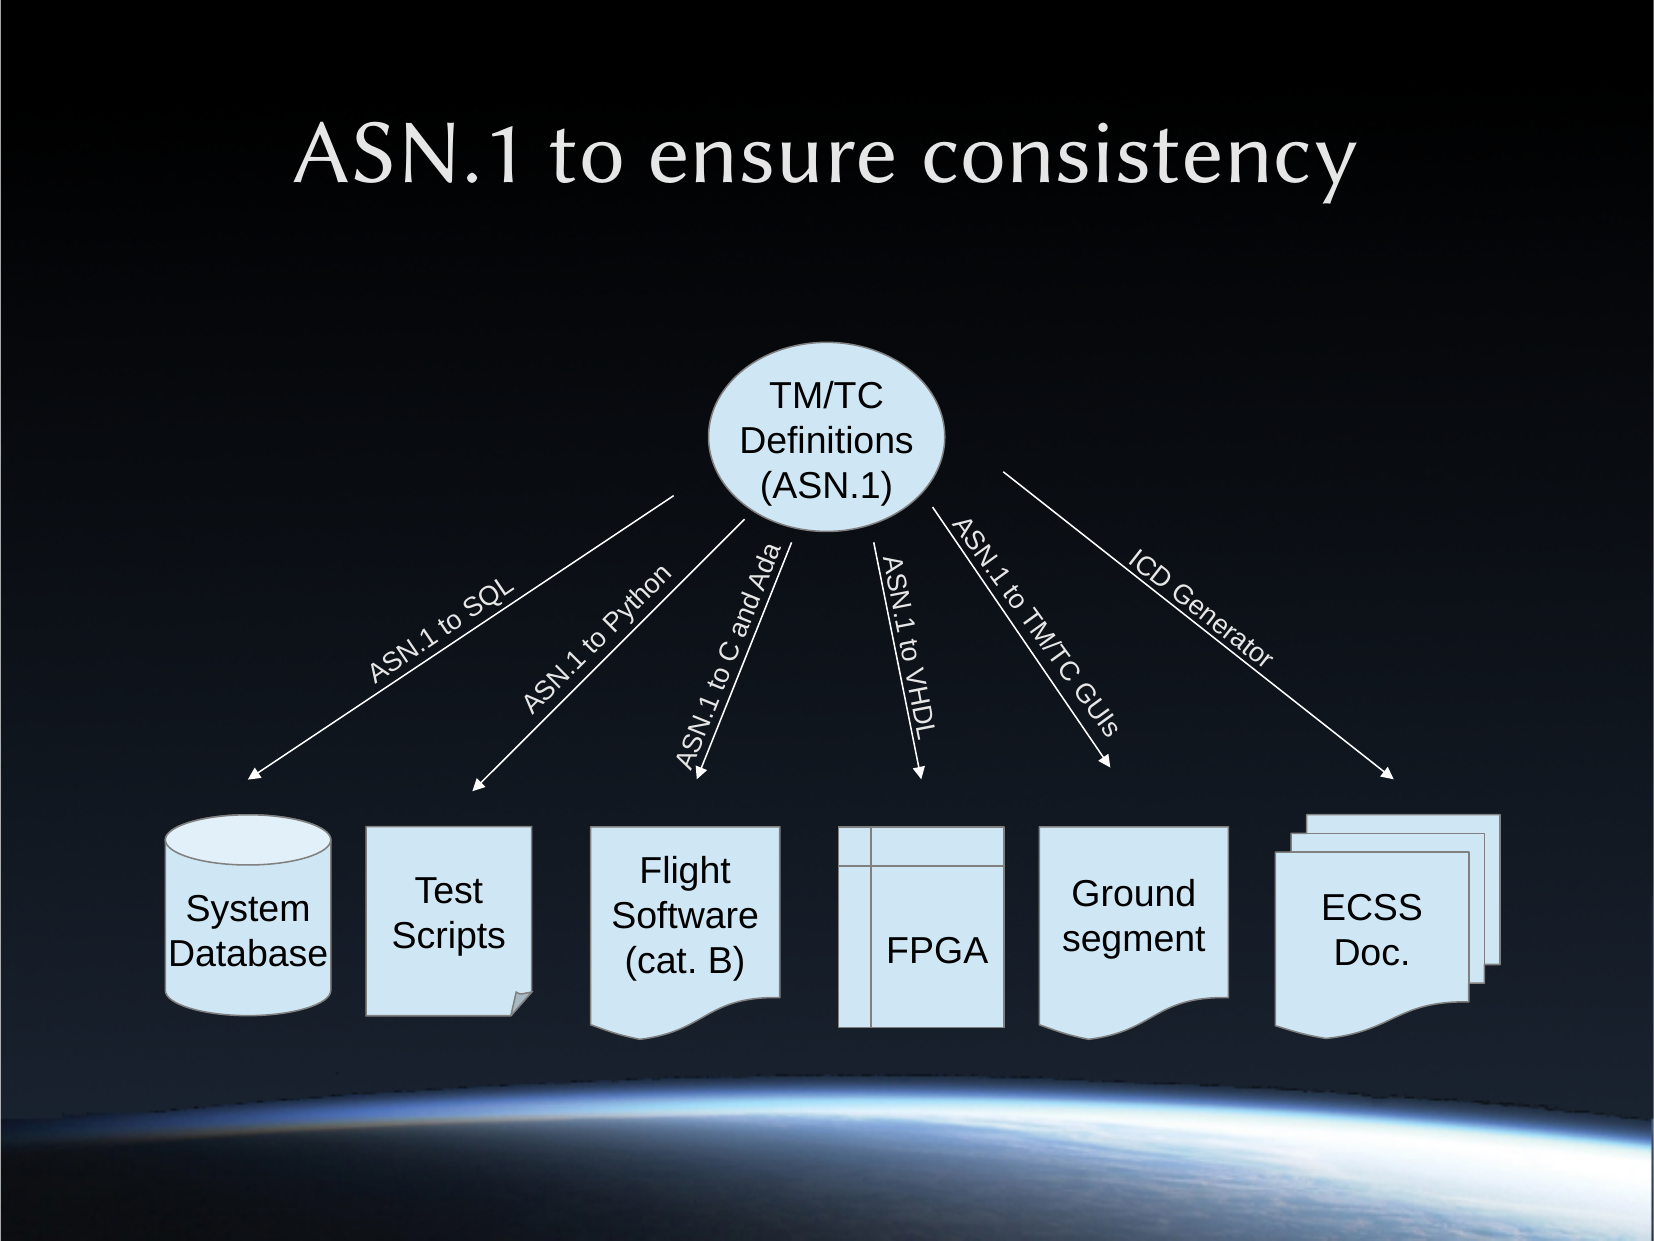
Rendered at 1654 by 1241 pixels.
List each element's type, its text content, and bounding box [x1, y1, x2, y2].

text_box ASN.1 to VHDL [871, 536, 961, 776]
text_box Flight Software (cat. B) [590, 826, 780, 1040]
text_box ASN.1 to C and Ada [651, 507, 800, 789]
text_box System Database [165, 843, 331, 1016]
text_box Test Scripts [366, 826, 532, 1016]
picture [0, 0, 1654, 1241]
text_box ASN.1 to SQL [342, 543, 544, 700]
text_box ASN.1 to Python [496, 538, 690, 733]
text_box FPGA [838, 826, 1004, 1028]
text_box Ground segment [1039, 826, 1229, 1040]
text_box ECSS Doc. [1275, 814, 1501, 1039]
text_box ASN.1 to TM/TC GUIs [922, 472, 1147, 758]
title ASN.1 to ensure consistency [82, 49, 1571, 257]
text_box TM/TC Definitions (ASN.1) [708, 342, 945, 532]
text_box ICD Generator [1089, 524, 1309, 720]
